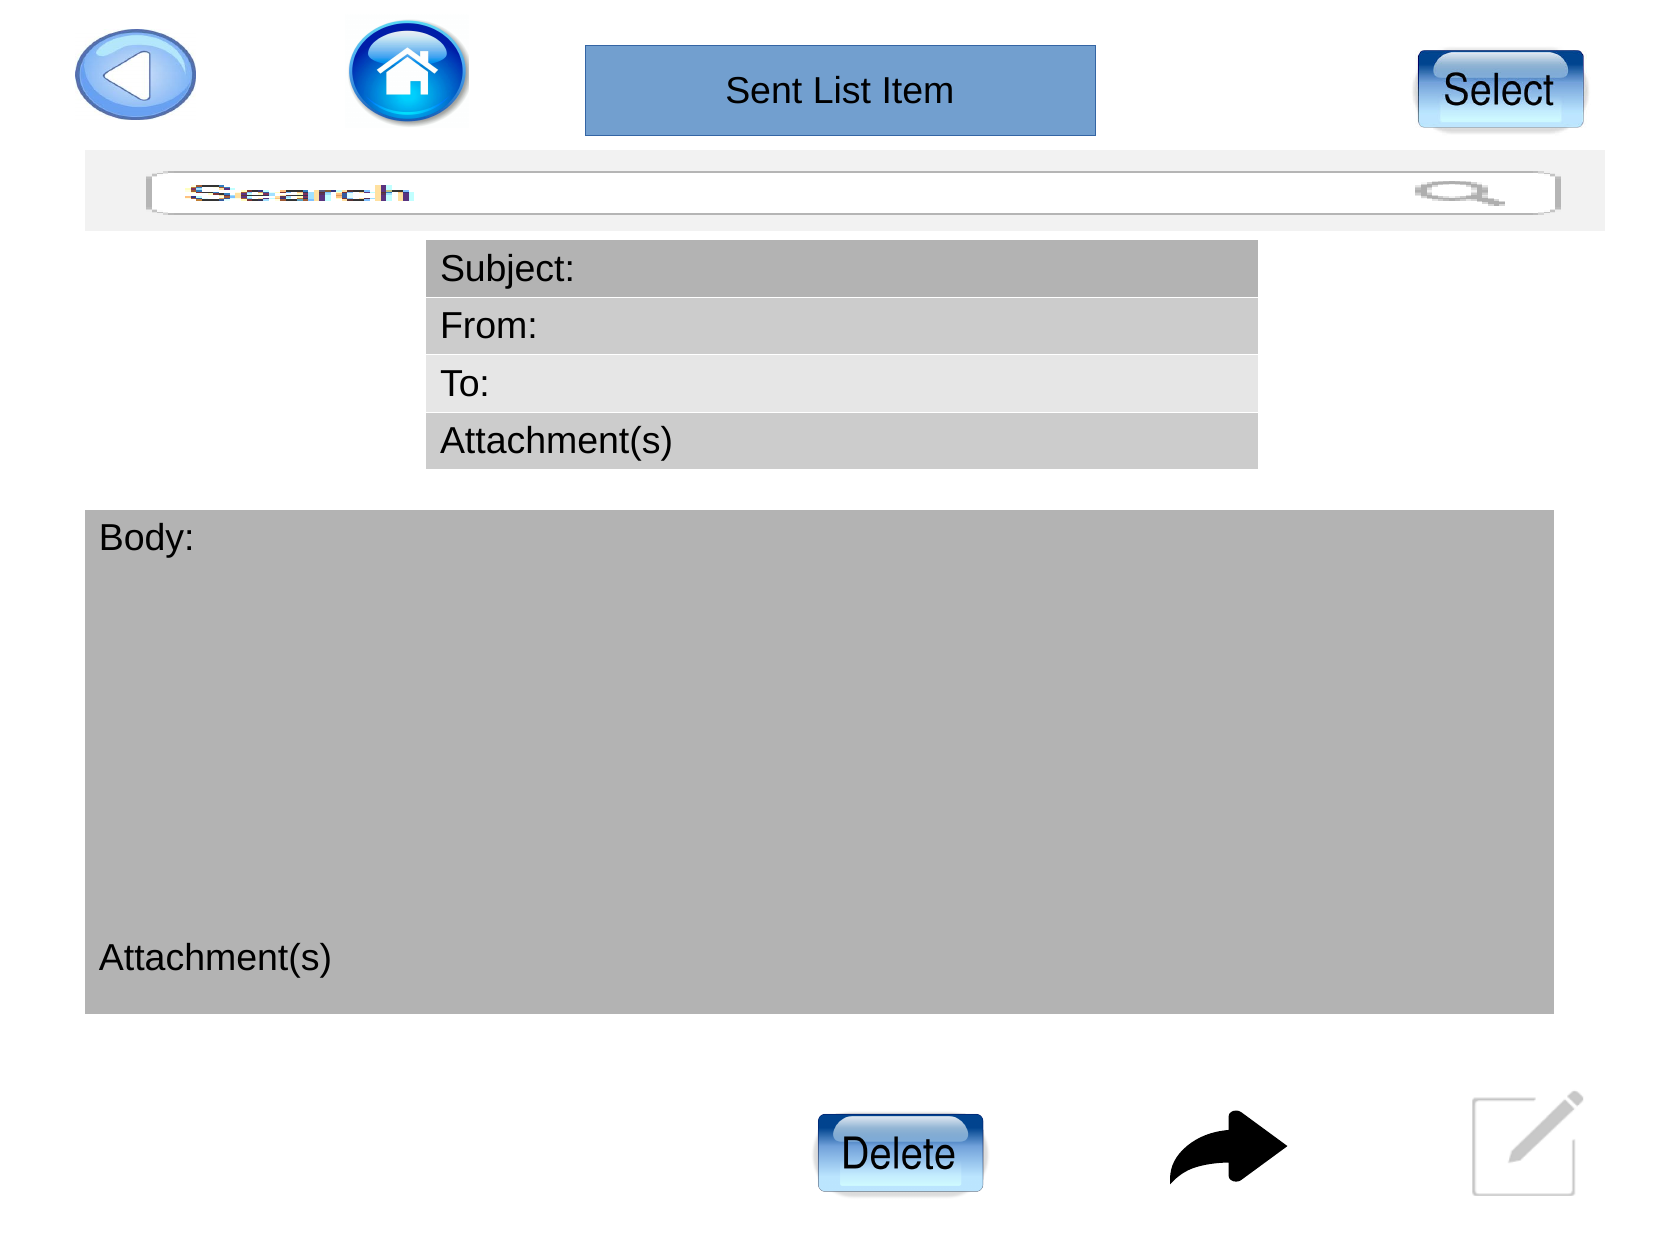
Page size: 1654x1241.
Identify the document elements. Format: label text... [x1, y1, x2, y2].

picture [85, 150, 1606, 232]
picture [810, 1109, 991, 1201]
table_cell Attachment(s) [426, 413, 1258, 469]
table_cell To: [426, 355, 1258, 412]
table_cell From: [426, 298, 1258, 354]
picture [345, 14, 469, 128]
picture [1410, 45, 1591, 136]
picture [1425, 1080, 1636, 1201]
text_box Sent List Item [585, 45, 1096, 136]
picture [75, 29, 196, 121]
table_header Subject: [426, 240, 1258, 297]
table_header Body: Attachment(s) [85, 510, 1554, 1014]
picture [1170, 1094, 1288, 1201]
